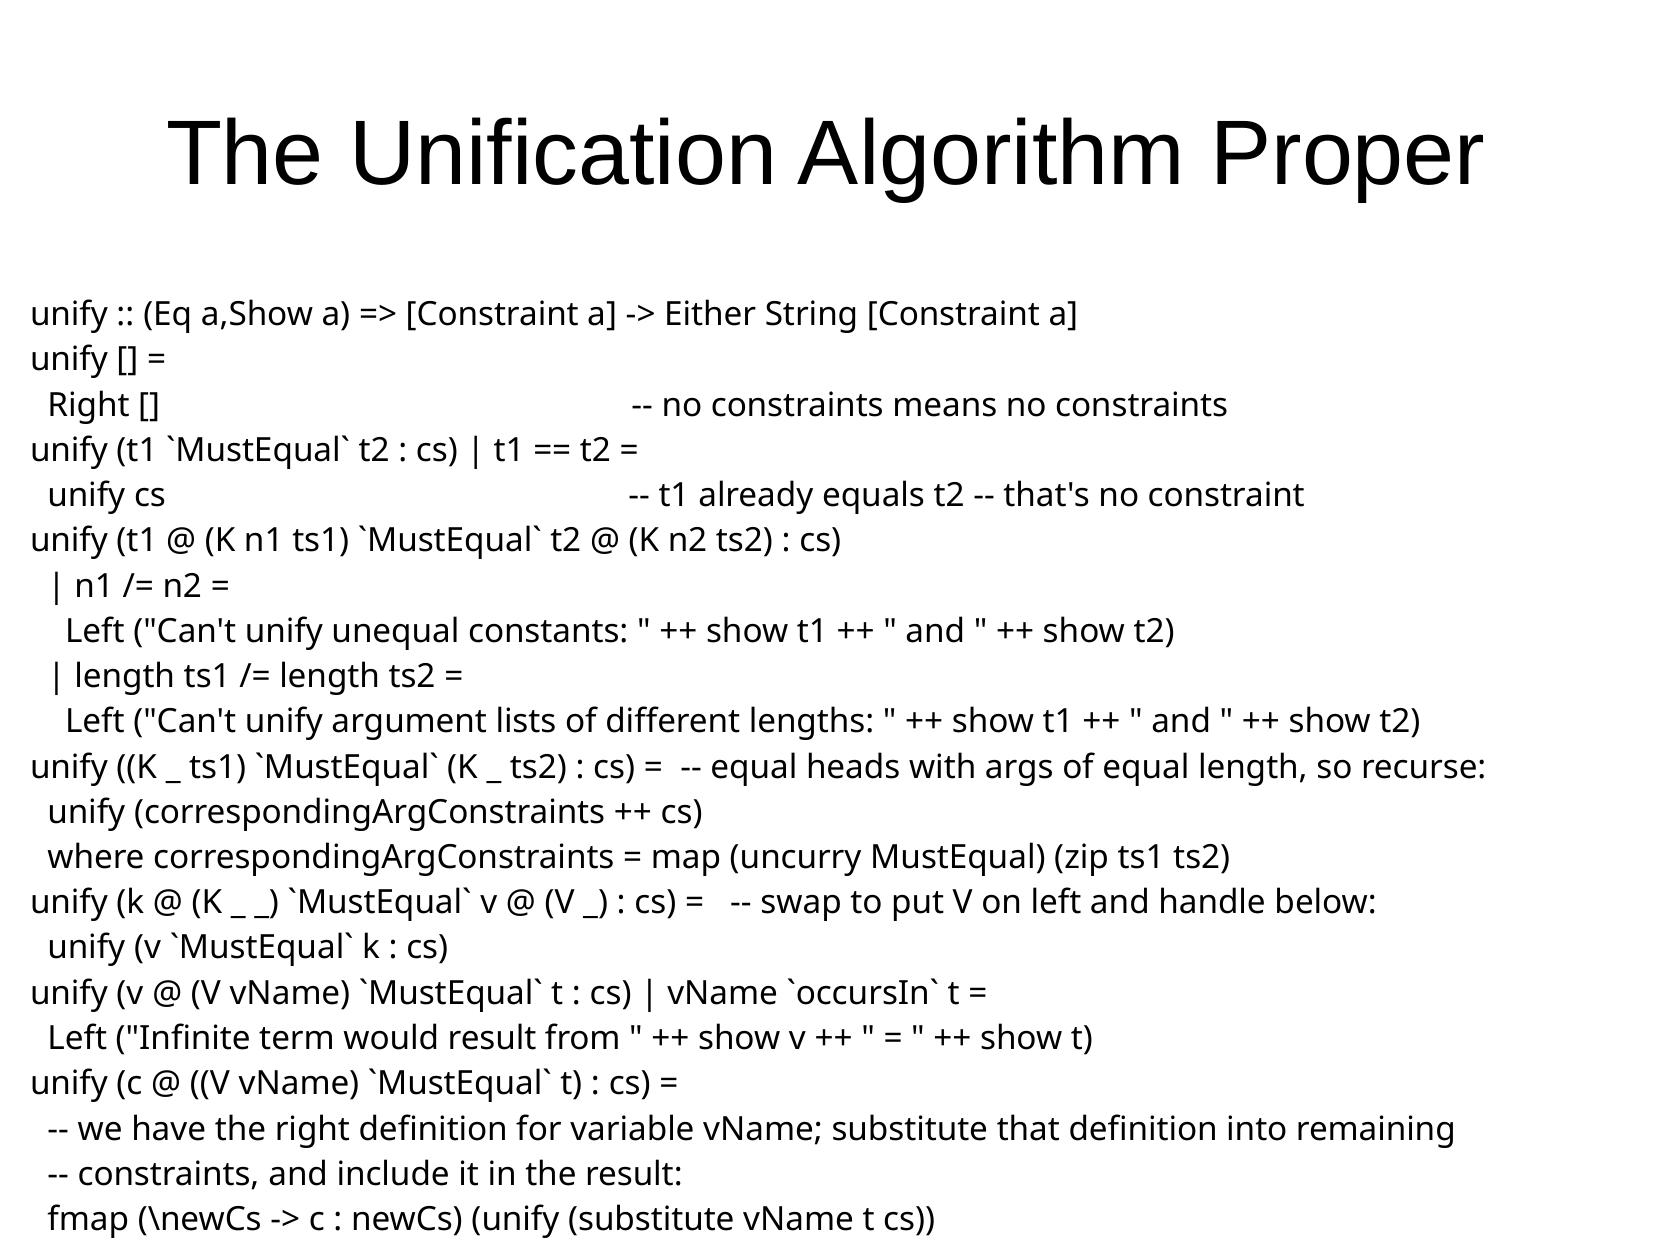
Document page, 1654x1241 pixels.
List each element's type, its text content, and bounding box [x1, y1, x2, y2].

list unify :: (Eq a,Show a) => [Constraint a] -> Either String [Constraint a] unify [] = Right [] -- no constraints means no constraints unify (t1 `MustEqual` t2 : cs) | t1 == t2 = unify cs -- t1 already equals t2 -- that's no constraint unify (t1 @ (K n1 ts1) `MustEqual` t2 @ (K n2 ts2) : cs) | n1 /= n2 = Left ("Can't unify unequal constants: " ++ show t1 ++ " and " ++ show t2) | length ts1 /= length ts2 = Left ("Can't unify argument lists of different lengths: " ++ show t1 ++ " and " ++ show t2) unify ((K _ ts1) `MustEqual` (K _ ts2) : cs) = -- equal heads with args of equal length, so recurse: unify (correspondingArgConstraints ++ cs) where correspondingArgConstraints = map (uncurry MustEqual) (zip ts1 ts2) unify (k @ (K _ _) `MustEqual` v @ (V _) : cs) = -- swap to put V on left and handle below: unify (v `MustEqual` k : cs) unify (v @ (V vName) `MustEqual` t : cs) | vName `occursIn` t = Left ("Infinite term would result from " ++ show v ++ " = " ++ show t) unify (c @ ((V vName) `MustEqual` t) : cs) = -- we have the right definition for variable vName; substitute that definition into remaining -- constraints, and include it in the result: fmap (\newCs -> c : newCs) (unify (substitute vName t cs)) [30, 290, 1621, 1177]
title The Unification Algorithm Proper [82, 49, 1571, 257]
